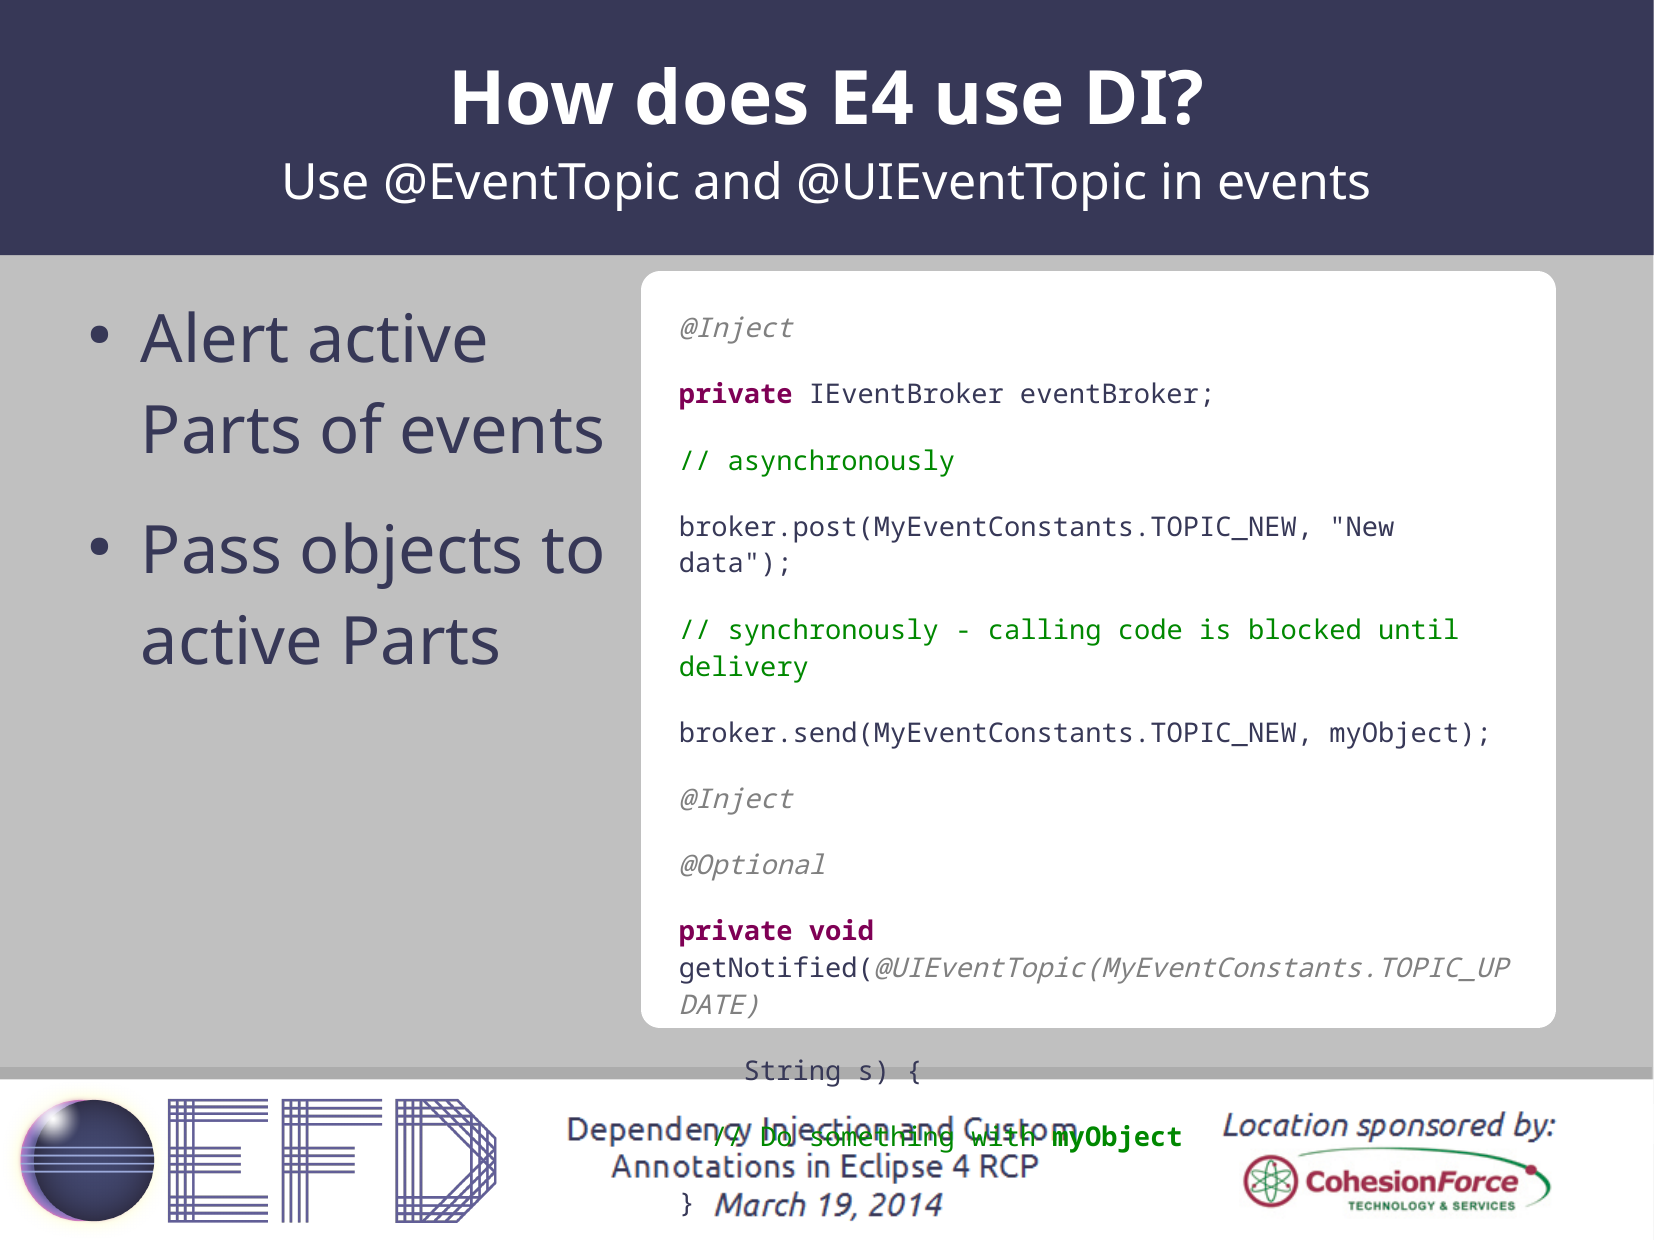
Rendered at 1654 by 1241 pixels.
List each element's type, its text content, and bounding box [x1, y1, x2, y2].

list @Inject private IEventBroker eventBroker; // asynchronously broker.post(MyEventConstants.TOPIC_NEW, "New data"); // synchronously - calling code is blocked until delivery broker.send(MyEventConstants.TOPIC_NEW, myObject); @Inject @Optional private void getNotified(@UIEventTopic(MyEventConstants.TOPIC_UPDATE) String s) { // Do something with myObject } [660, 290, 1538, 1010]
title How does E4 use DI? Use @EventTopic and @UIEventTopic in events [82, 25, 1571, 233]
list Alert active Parts of events Pass objects to active Parts [70, 291, 616, 1111]
picture [0, 1079, 497, 1241]
picture [1110, 1104, 1654, 1241]
picture [549, 1082, 1105, 1241]
